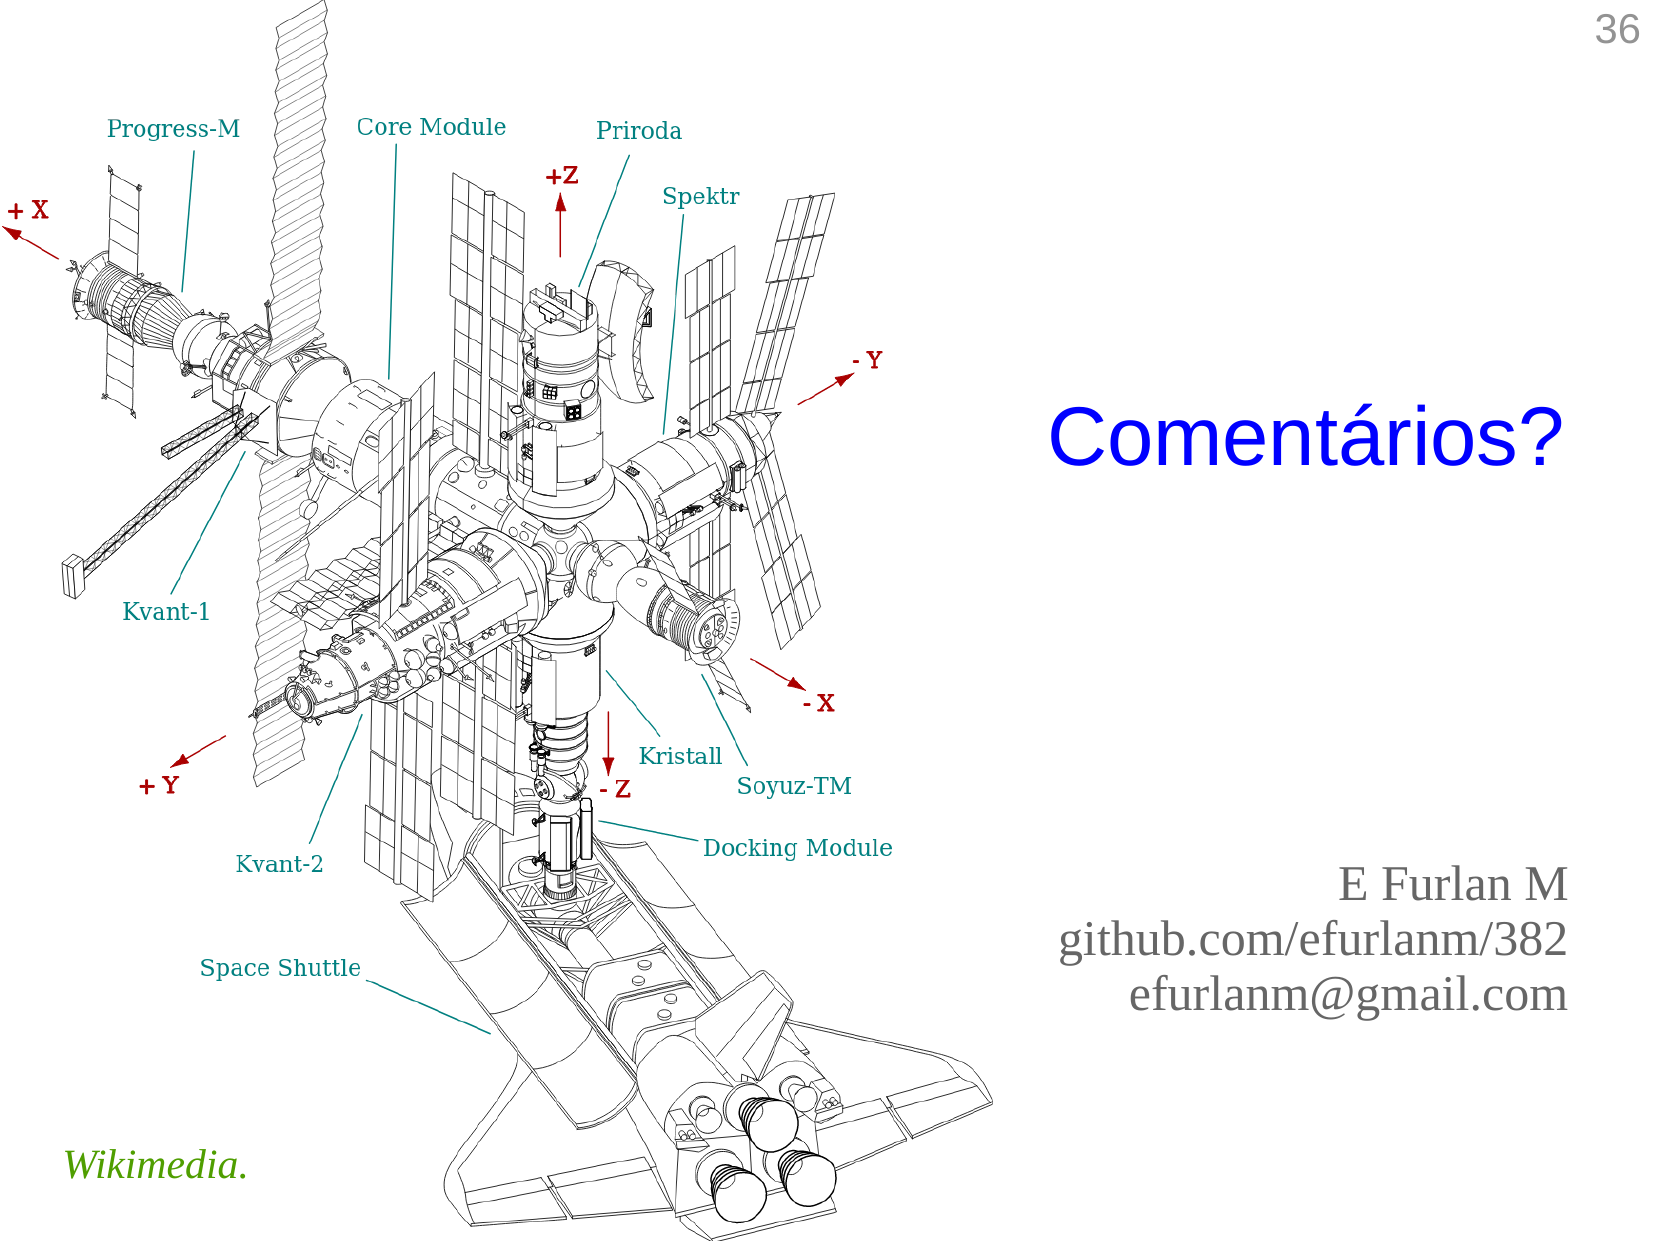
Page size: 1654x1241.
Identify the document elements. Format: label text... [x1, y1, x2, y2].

title Comentários? [993, 377, 1565, 497]
text_box E Furlan M github.com/efurlanm/382 efurlanm@gmail.com [967, 848, 1584, 1048]
text_box Wikimedia. [47, 1133, 367, 1195]
picture [2, 0, 993, 1241]
